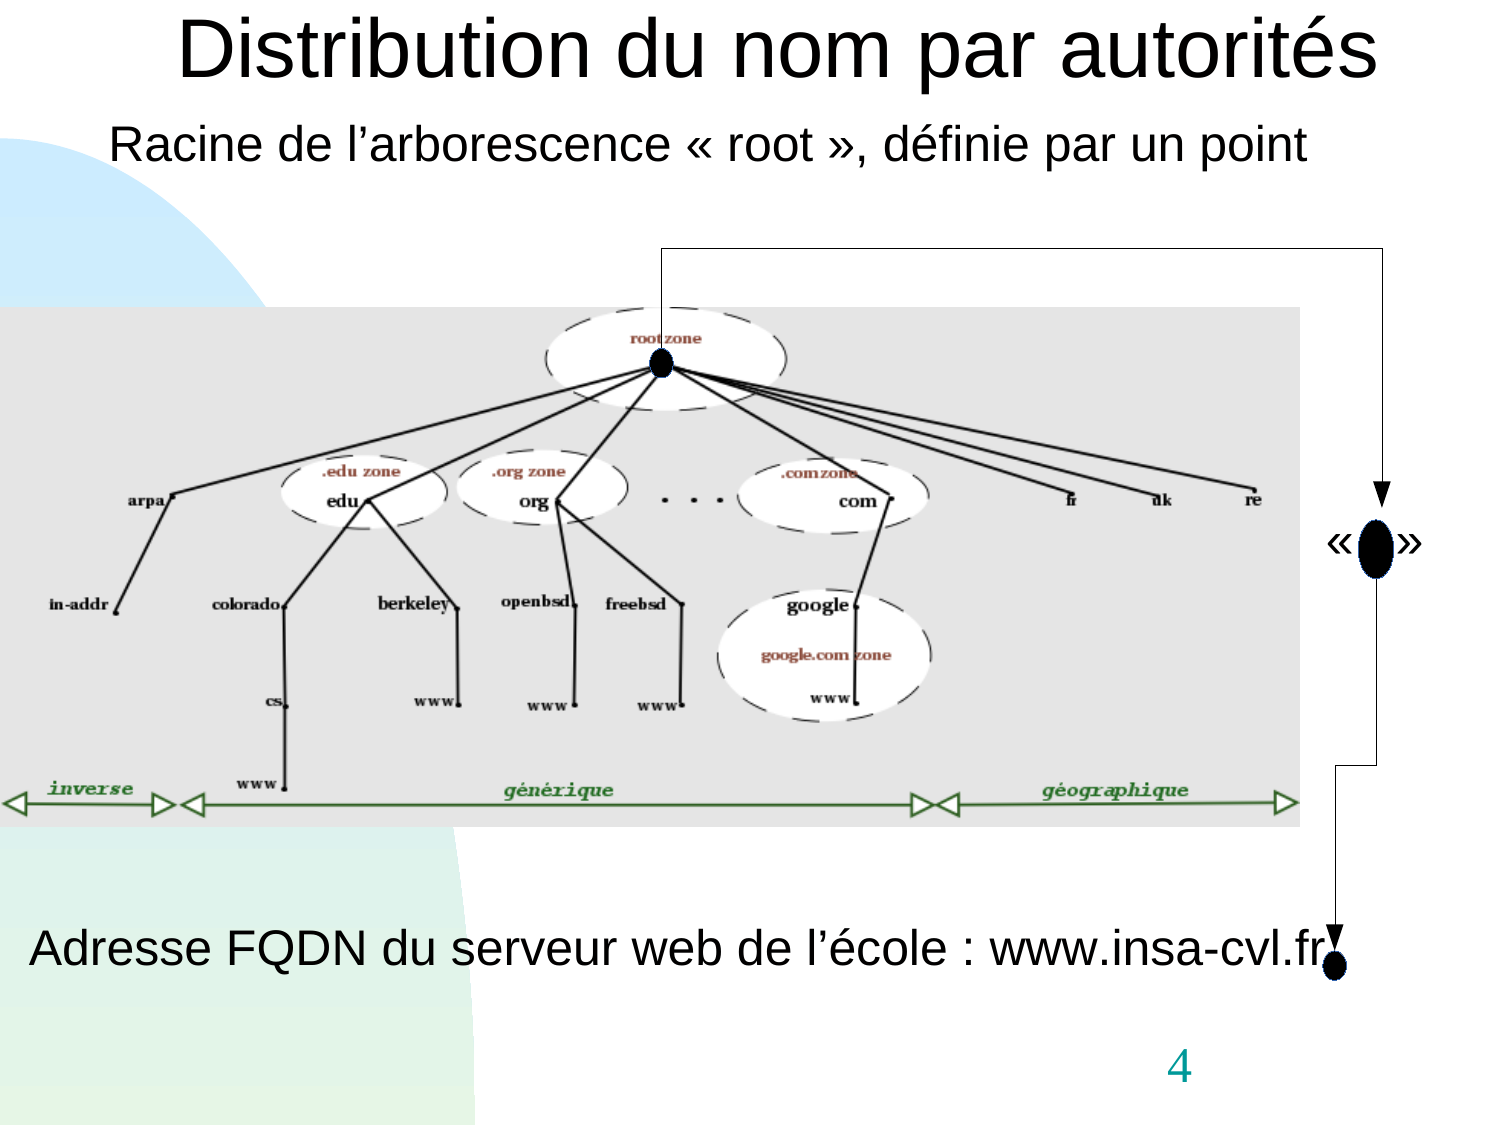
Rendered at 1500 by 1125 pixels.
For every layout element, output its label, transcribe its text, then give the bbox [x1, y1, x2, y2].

text_box Distribution du nom par autorités [55, 0, 1500, 102]
text_box [649, 348, 674, 378]
text_box Adresse FQDN du serveur web de l’école : www.insa-cvl.fr [14, 791, 1383, 1007]
picture [0, 307, 1300, 827]
text_box Racine de l’arborescence « root », définie par un point [93, 103, 1338, 179]
text_box « » [1311, 507, 1453, 579]
text_box [1322, 950, 1347, 981]
text_box [1358, 519, 1394, 579]
